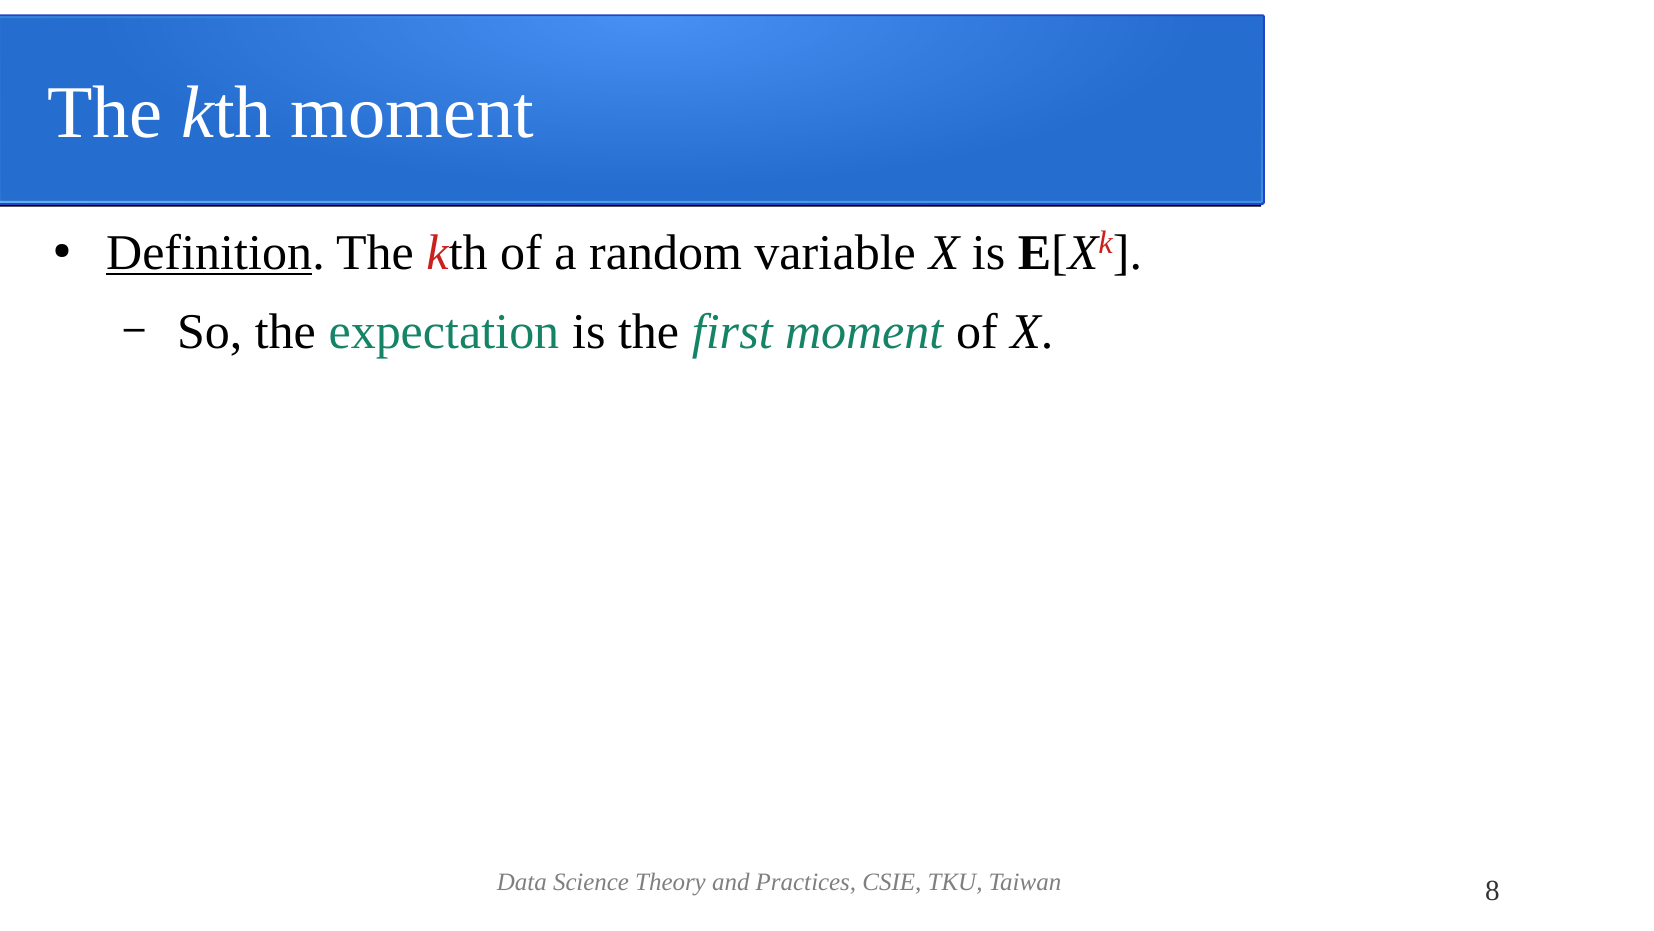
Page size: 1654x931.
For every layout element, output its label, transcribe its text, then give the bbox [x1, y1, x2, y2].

list Definition. The kth of a random variable X is E[Xk]. So, the expectation is the first moment of X. [35, 224, 1524, 764]
title The kth moment [47, 35, 1199, 189]
